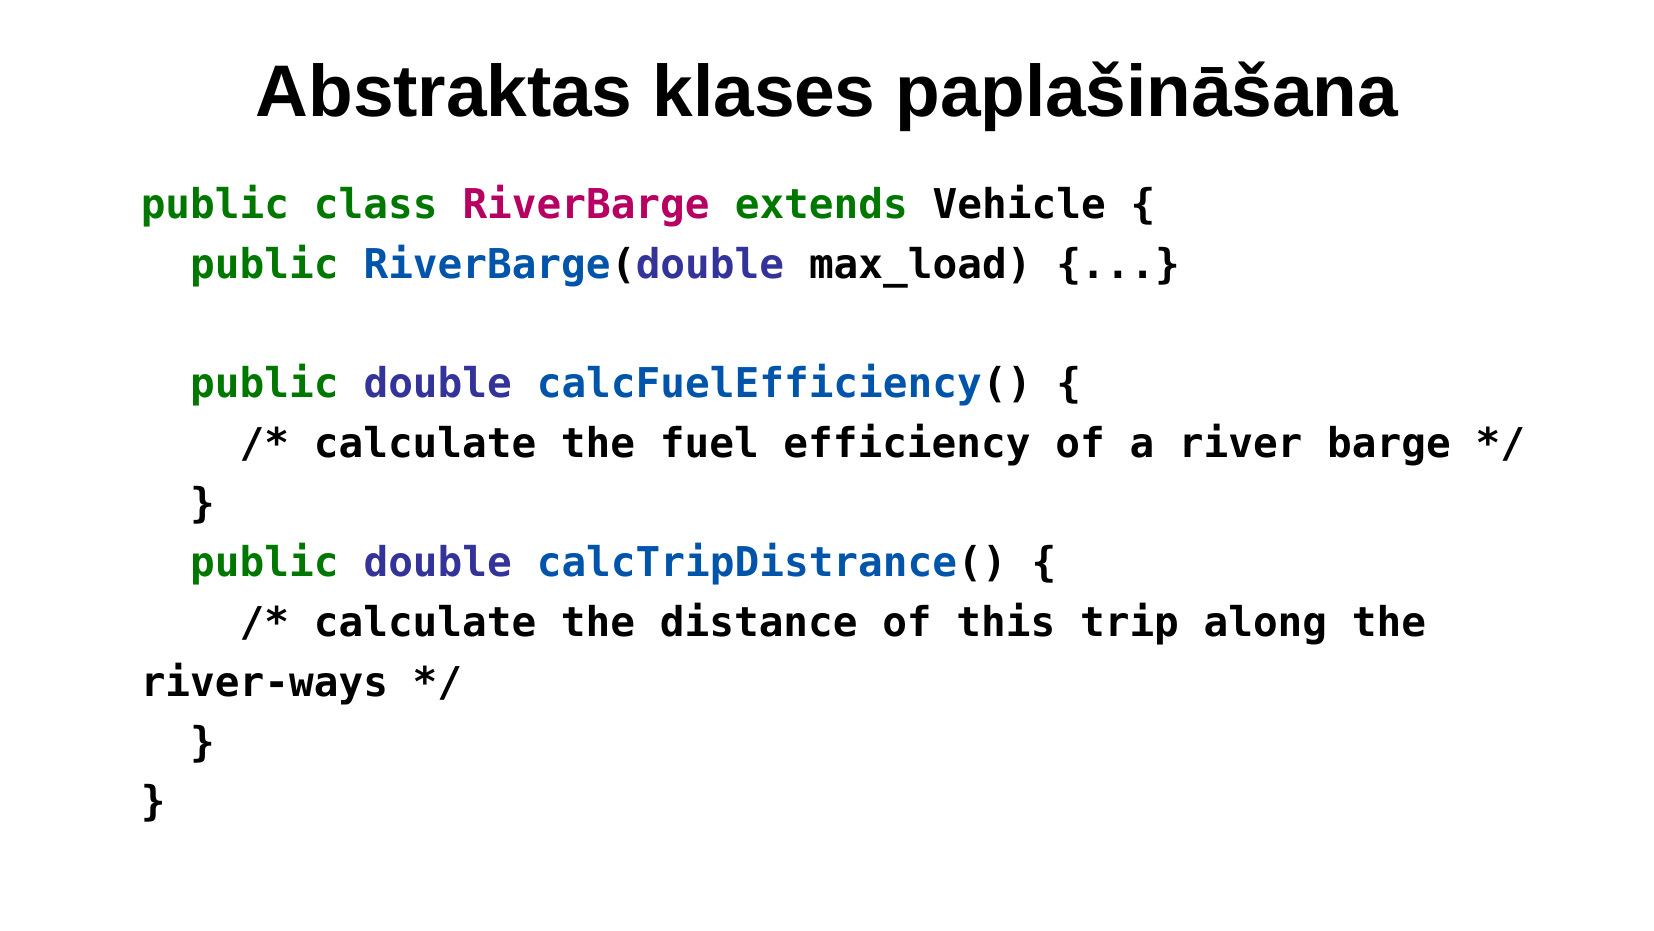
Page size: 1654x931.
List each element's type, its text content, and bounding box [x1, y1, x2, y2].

title Abstraktas klases paplašināšana [82, 9, 1571, 174]
list public class RiverBarge extends Vehicle { public RiverBarge(double max_load) {...} public double calcFuelEfficiency() { /* calculate the fuel efficiency of a river barge */ } public double calcTripDistrance() { /* calculate the distance of this trip along the river-ways */ } } [82, 168, 1538, 889]
